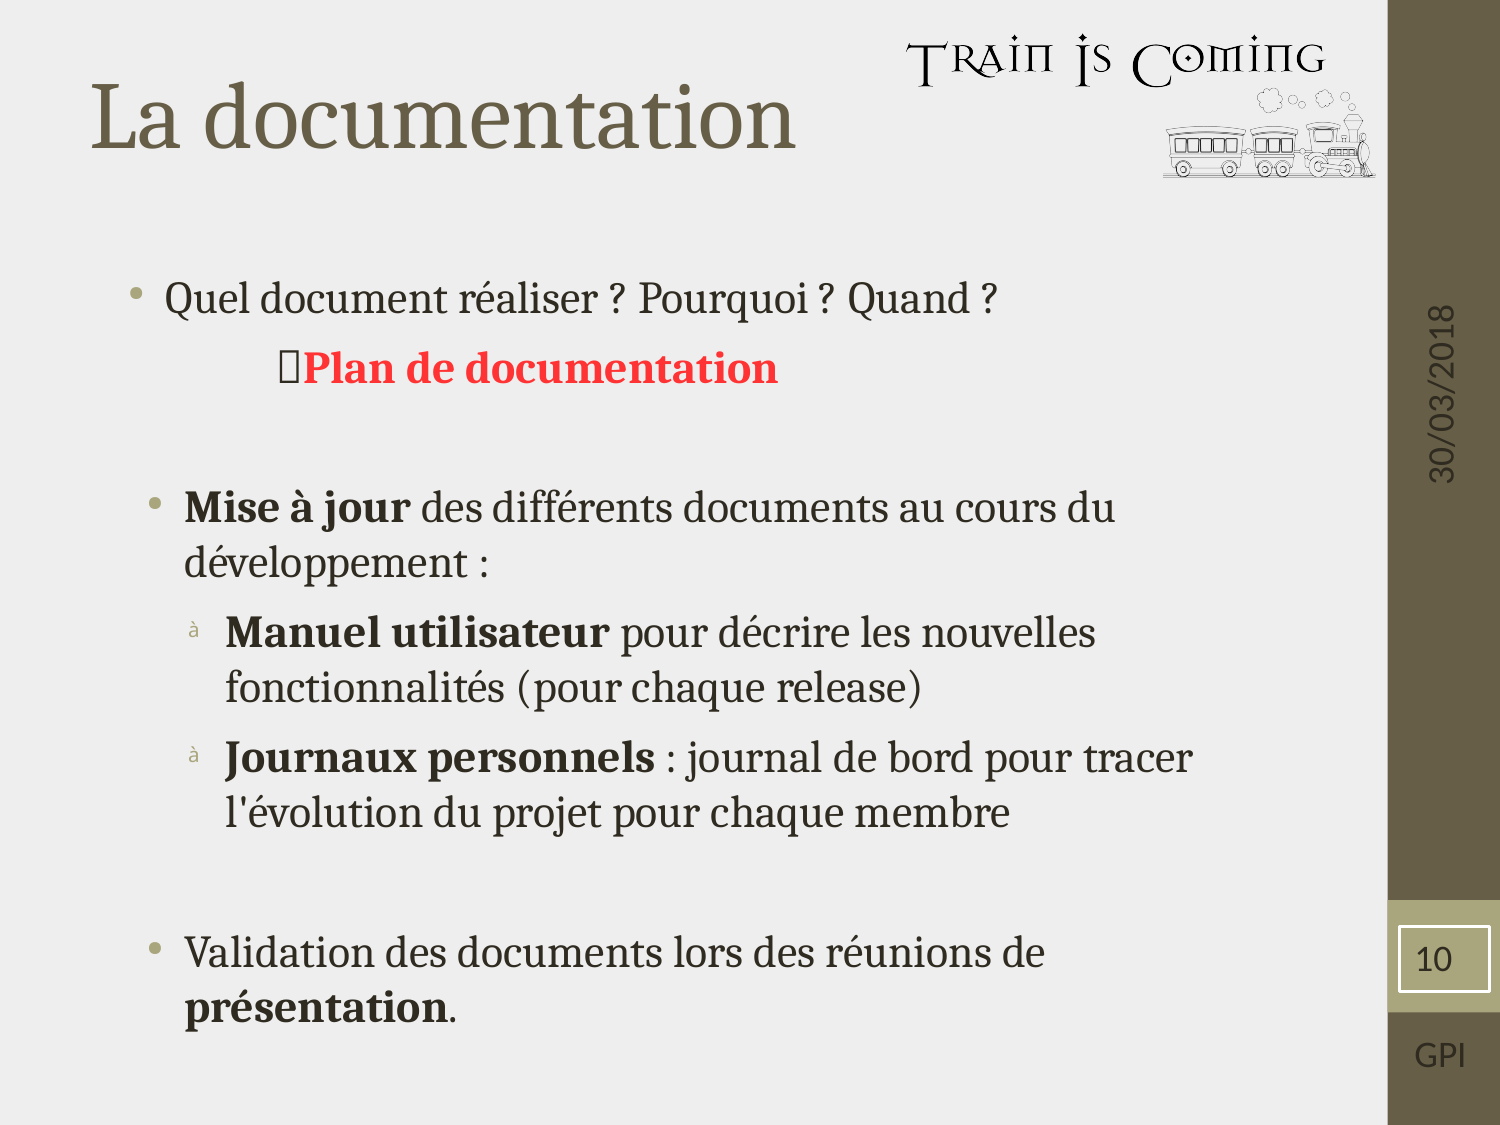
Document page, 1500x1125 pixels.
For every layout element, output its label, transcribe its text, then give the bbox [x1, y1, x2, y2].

list Quel document réaliser ? Pourquoi ? Quand ? Plan de documentation Mise à jour des différents documents au cours du développement : Manuel utilisateur pour décrire les nouvelles fonctionnalités (pour chaque release) Journaux personnels : journal de bord pour tracer l'évolution du projet pour chaque membre Validation des documents lors des réunions de présentation. [94, 259, 1335, 1048]
slide_number 30/03/2018 [1408, 100, 1469, 501]
picture [897, 11, 1376, 191]
title La documentation [75, 45, 1325, 233]
slide_number <numéro> [1399, 926, 1490, 992]
text_box GPI [1399, 1023, 1483, 1083]
